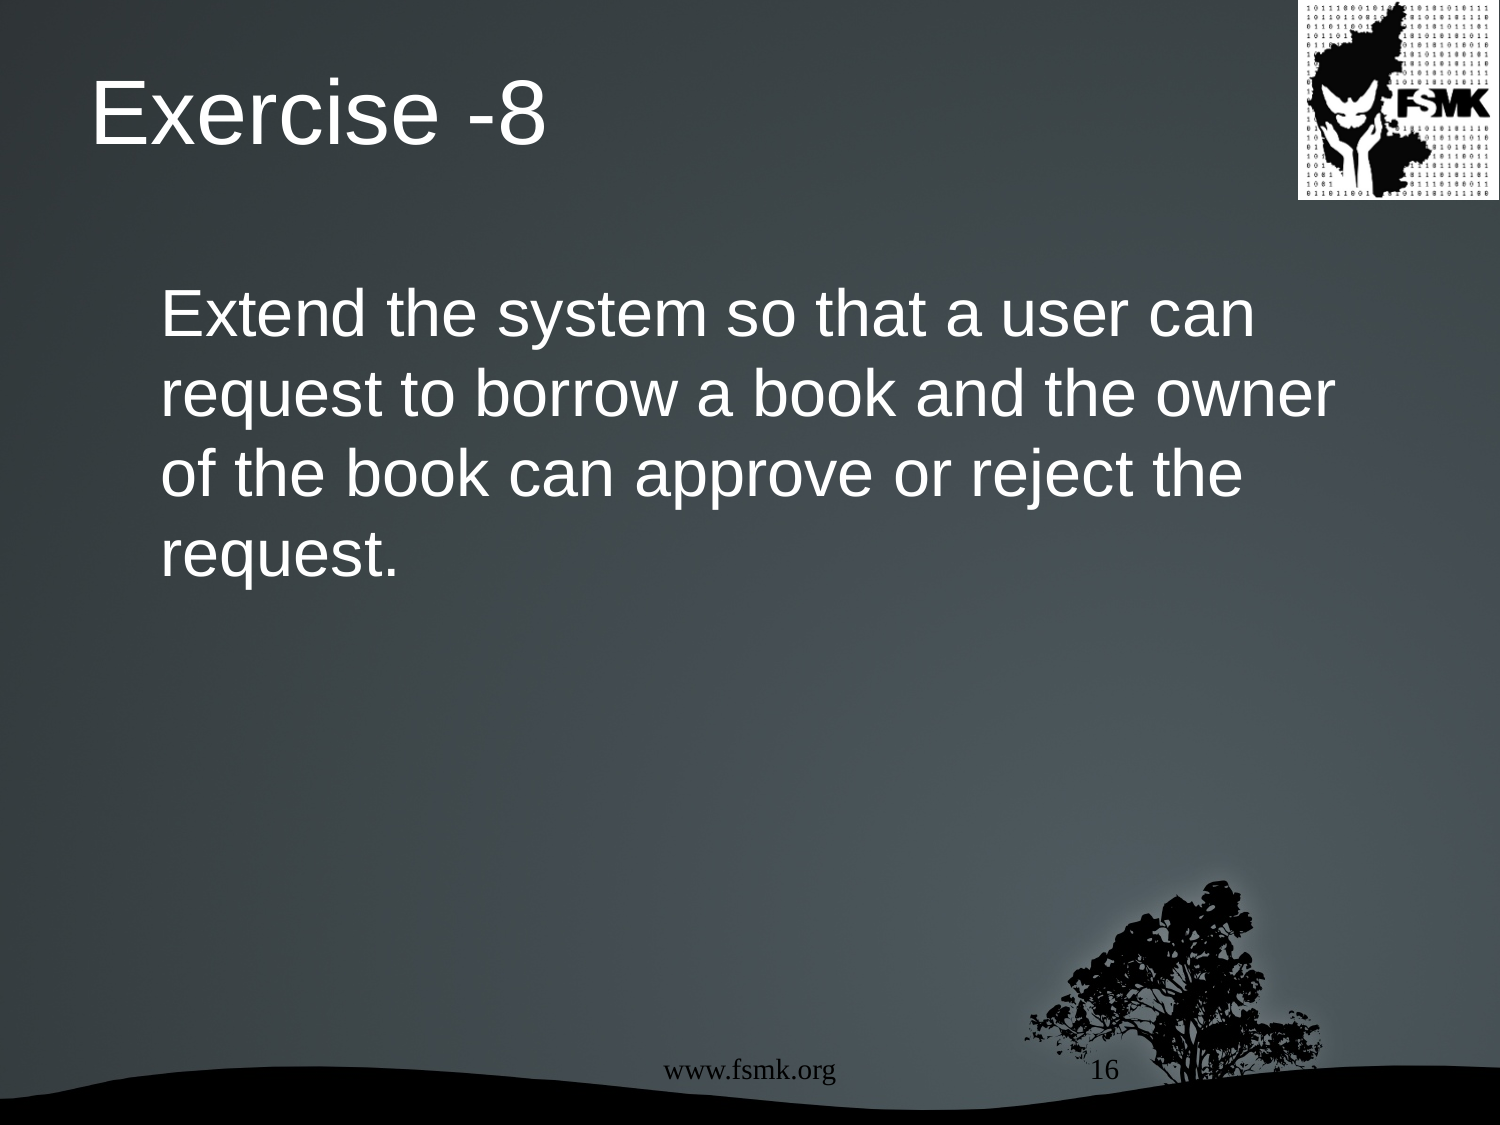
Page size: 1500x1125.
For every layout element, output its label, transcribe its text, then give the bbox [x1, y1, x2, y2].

picture [0, 0, 1500, 1125]
title Exercise -8 [75, 45, 1425, 233]
text_box <number> [1074, 1042, 1425, 1103]
list Extend the system so that a user can request to borrow a book and the owner of the book can approve or reject the request. [75, 262, 1425, 1005]
text_box www.fsmk.org [512, 1042, 988, 1103]
